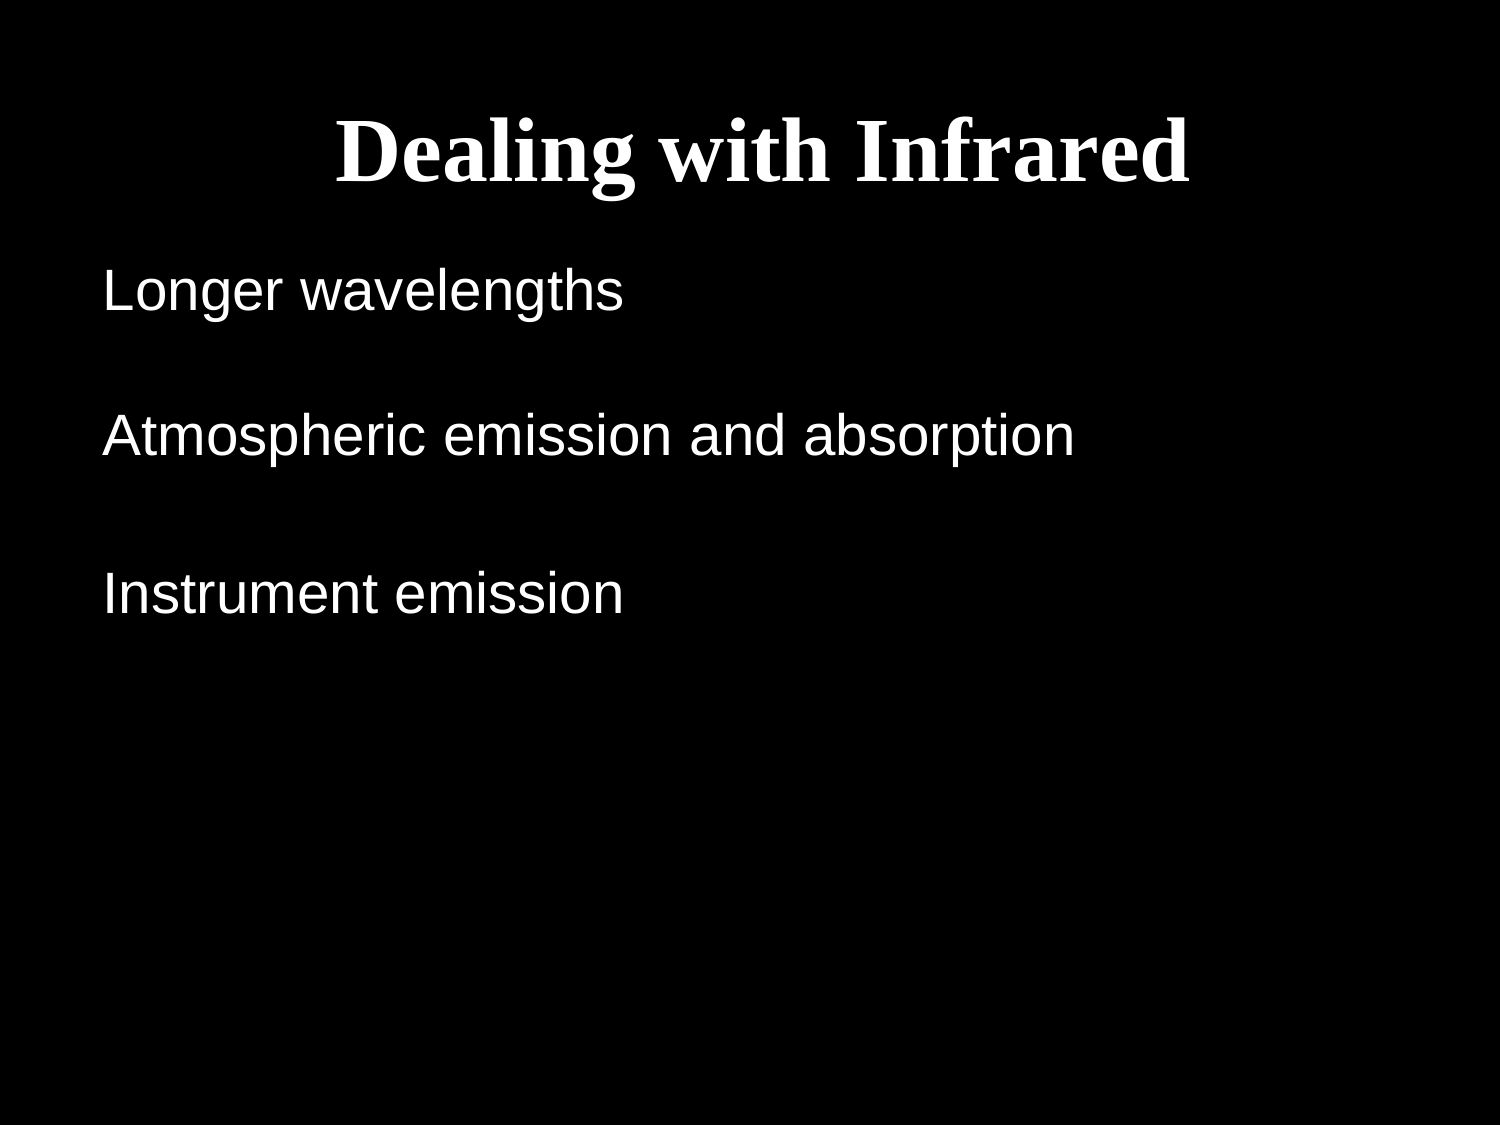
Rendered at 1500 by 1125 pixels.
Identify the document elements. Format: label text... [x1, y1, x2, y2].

list Longer wavelengths Atmospheric emission and absorption Instrument emission [87, 250, 1468, 926]
title Dealing with Infrared [76, 66, 1451, 254]
